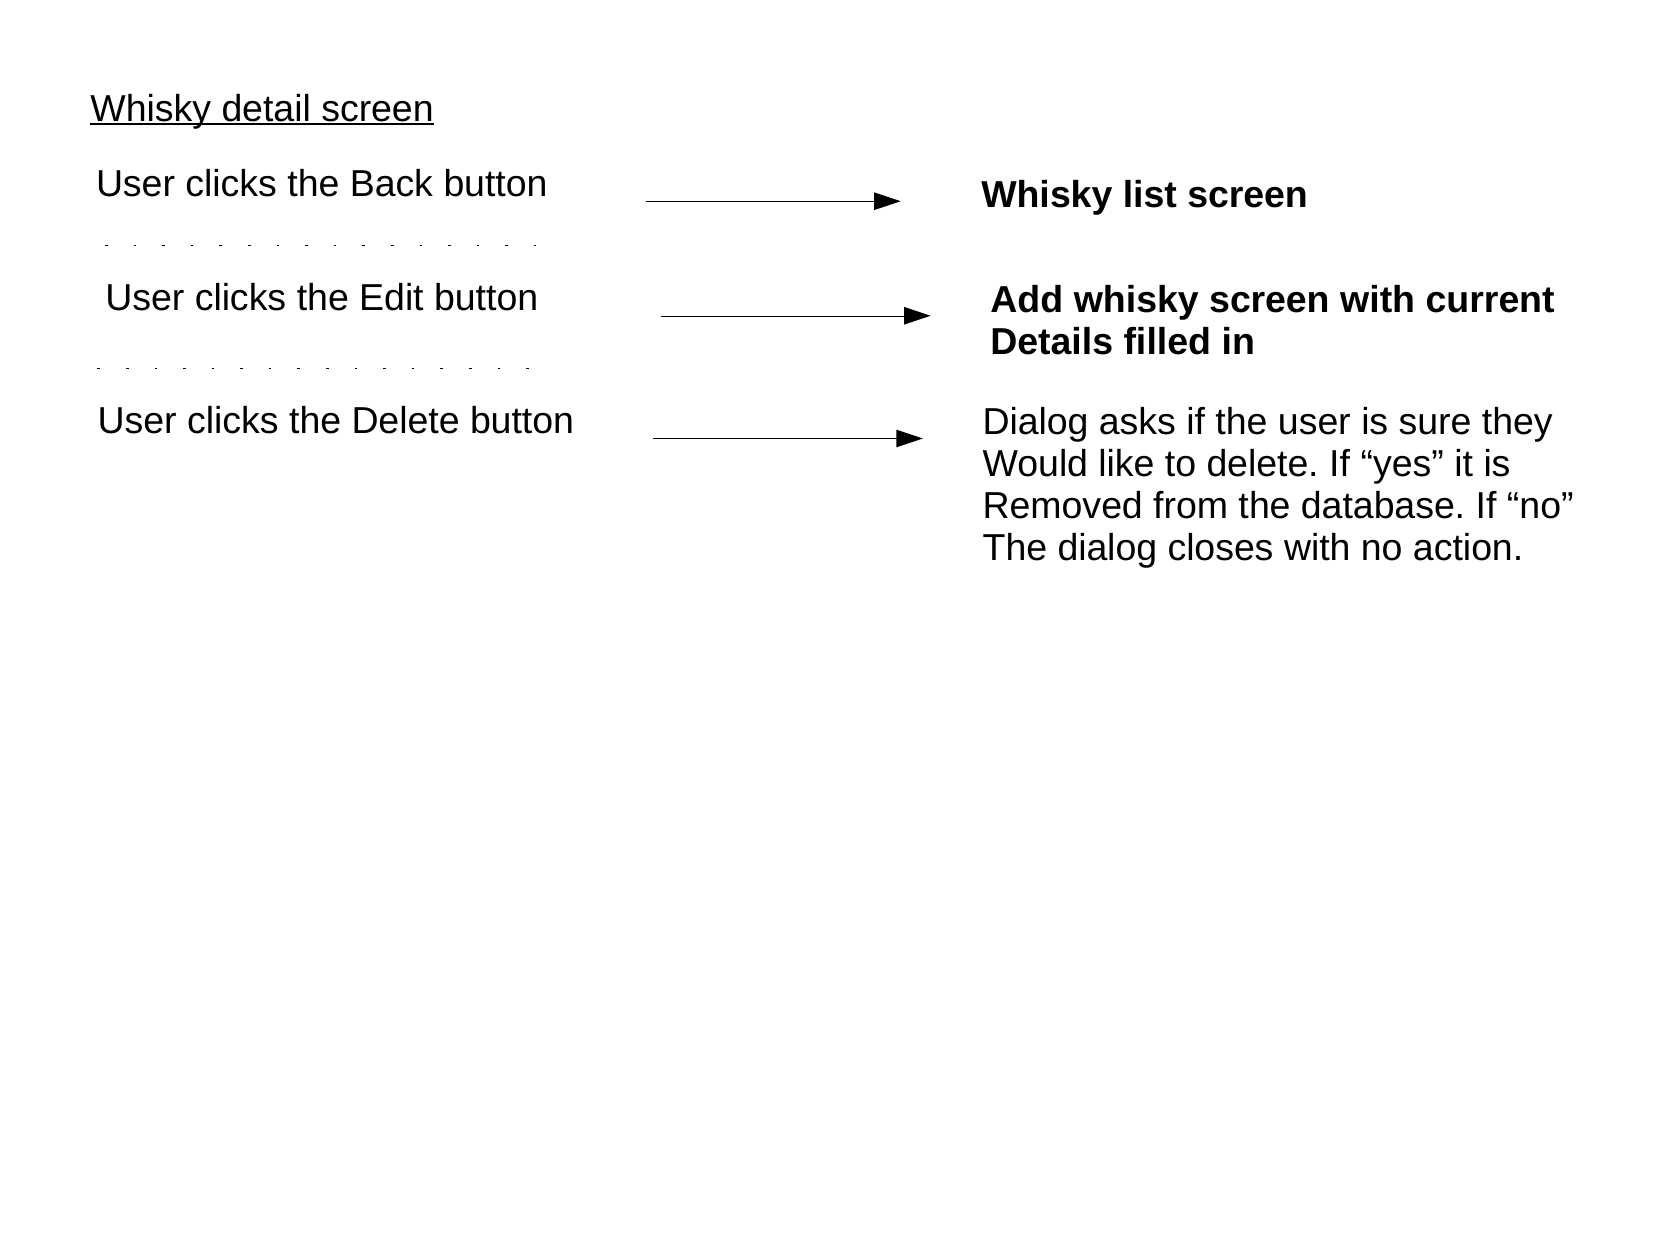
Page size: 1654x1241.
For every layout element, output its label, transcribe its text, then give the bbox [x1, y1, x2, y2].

text_box User clicks the Delete button [82, 392, 590, 449]
text_box Whisky list screen [966, 165, 1324, 223]
text_box User clicks the Back button [81, 154, 563, 212]
text_box Dialog asks if the user is sure they Would like to delete. If “yes” it is Removed from the database. If “no” The dialog closes with no action. [967, 393, 1589, 577]
text_box User clicks the Edit button [90, 269, 554, 327]
text_box Whisky detail screen [75, 79, 449, 137]
text_box Add whisky screen with current Details filled in [975, 270, 1571, 370]
